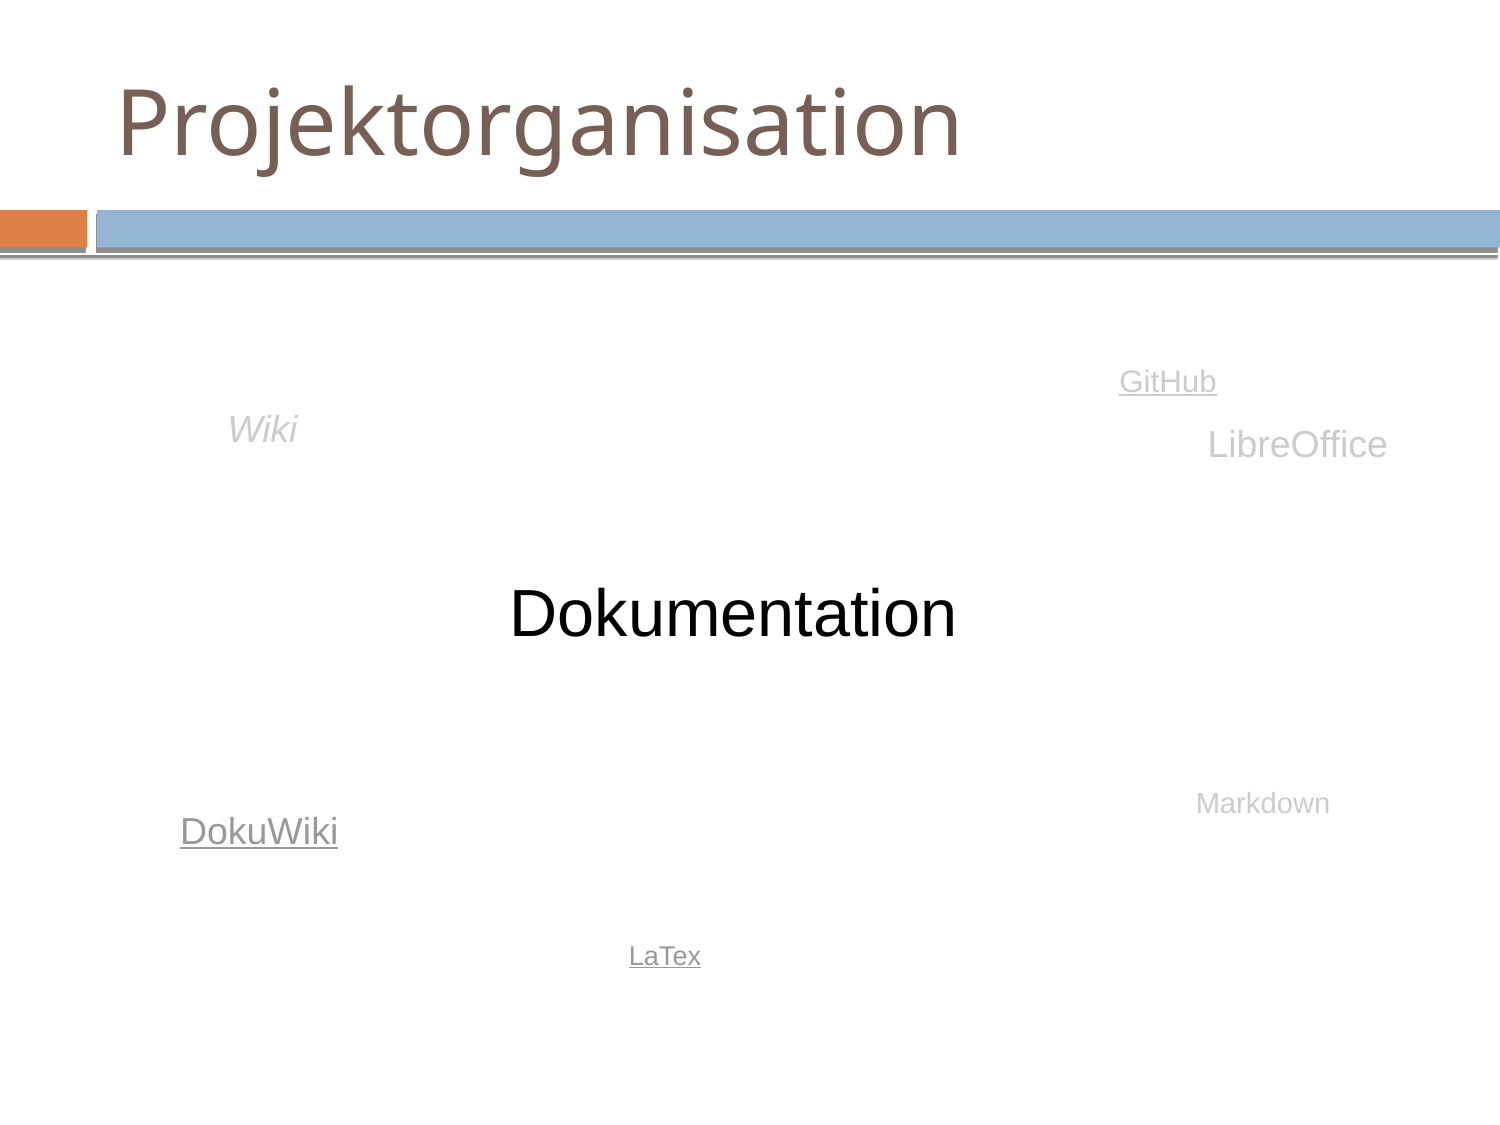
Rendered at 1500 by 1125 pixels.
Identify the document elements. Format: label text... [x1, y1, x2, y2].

subtitle Dokumentation [47, 274, 1385, 1028]
text_box GitHub [1104, 356, 1236, 407]
text_box LibreOffice [1192, 415, 1403, 473]
text_box DokuWiki [165, 803, 384, 860]
title Projektorganisation [100, 37, 1438, 200]
text_box LaTex [614, 933, 721, 979]
text_box Markdown [1181, 779, 1346, 828]
text_box Wiki [212, 401, 347, 459]
